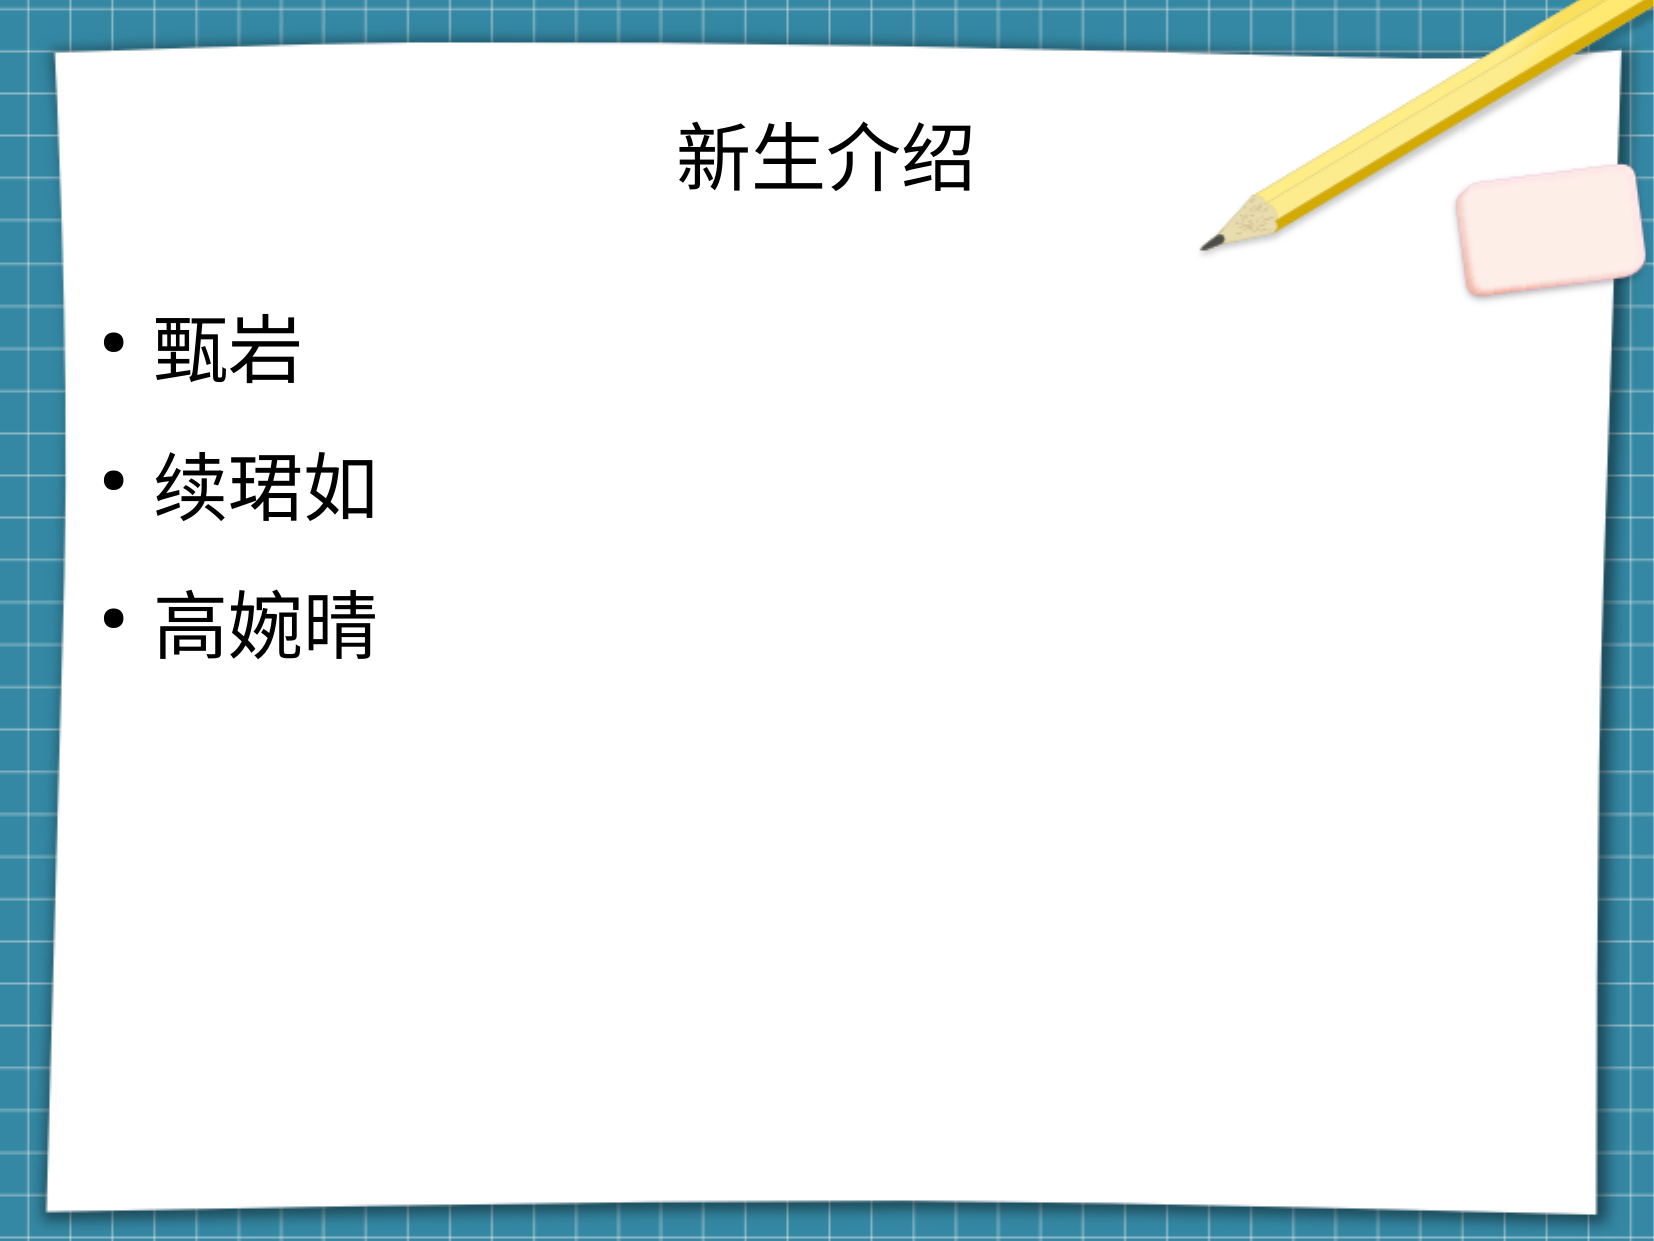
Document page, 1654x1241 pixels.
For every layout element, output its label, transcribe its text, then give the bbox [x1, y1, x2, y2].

list 甄岩 续珺如 高婉晴 [82, 290, 1571, 1010]
picture [0, 0, 1654, 1241]
title 新生介绍 [82, 49, 1571, 257]
